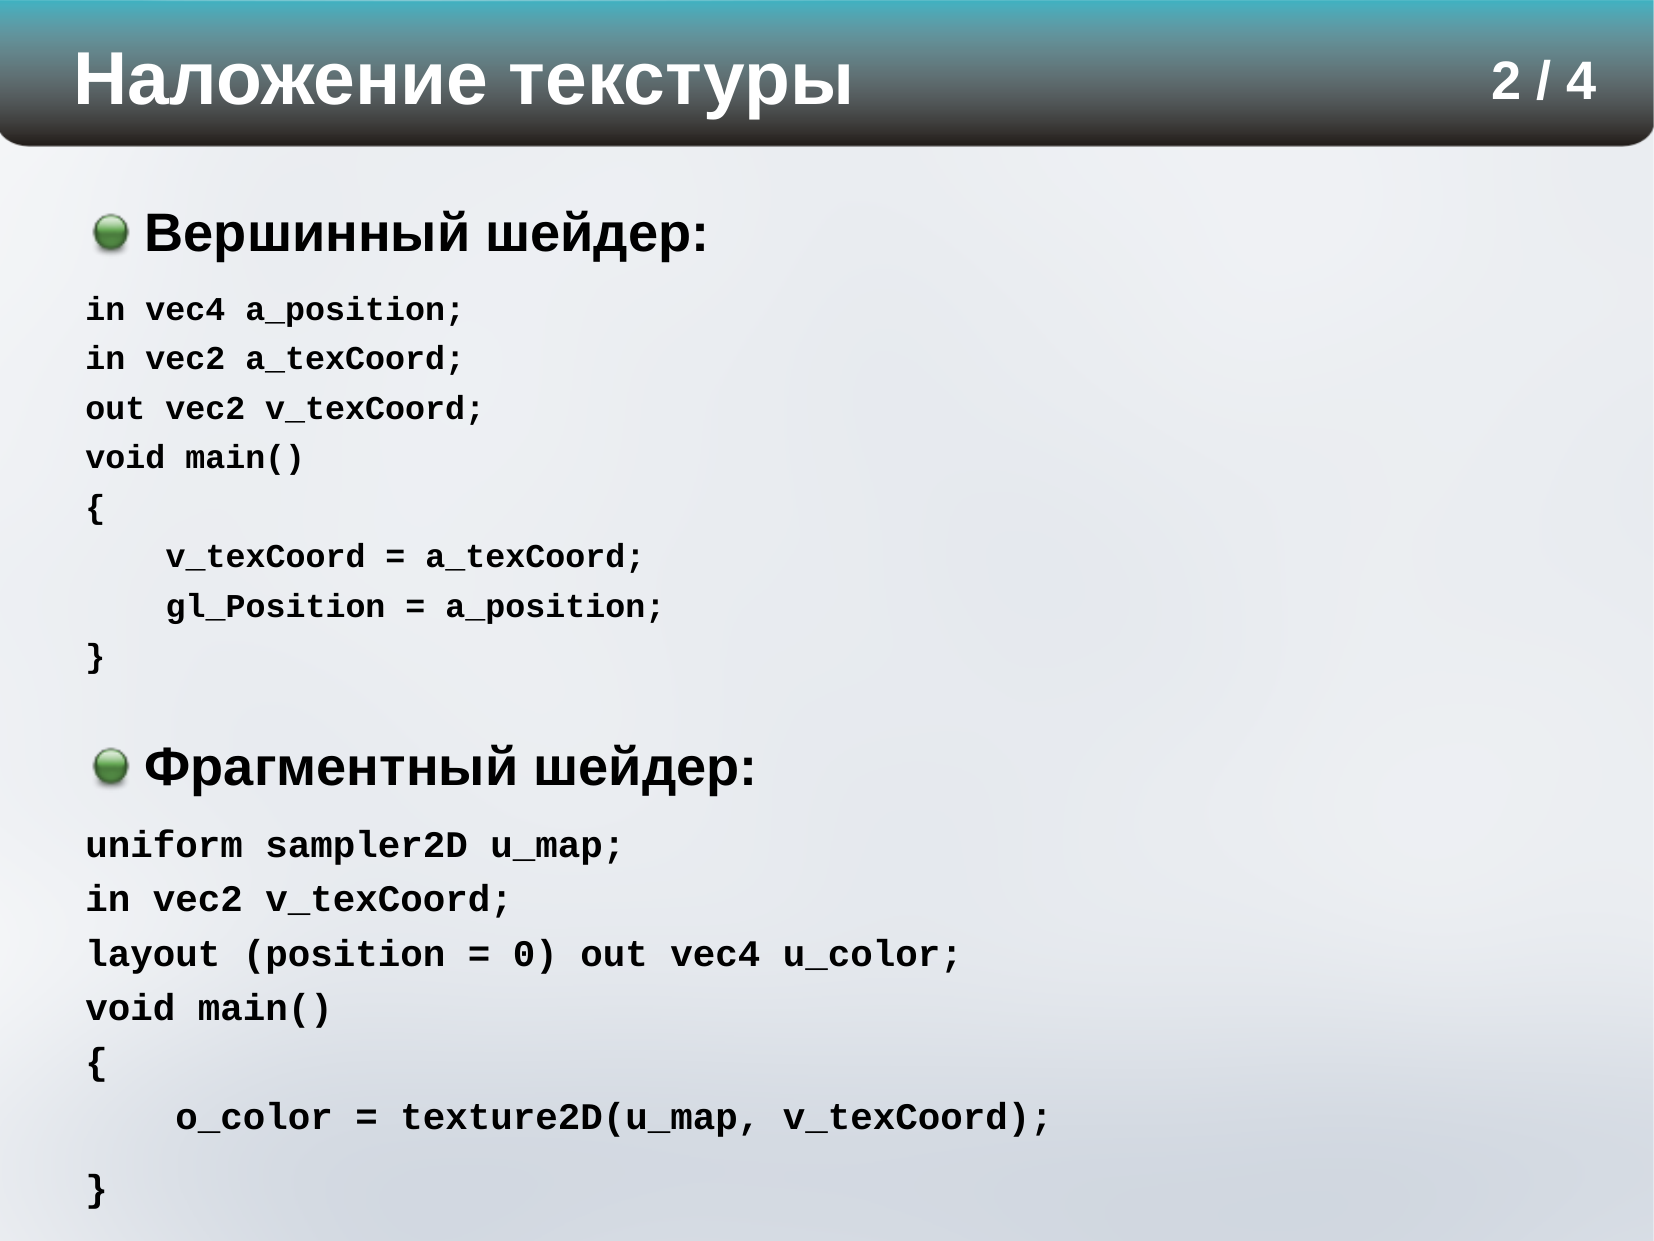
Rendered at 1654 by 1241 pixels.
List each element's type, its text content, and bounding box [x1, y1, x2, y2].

text_box <number> / 4 [1476, 42, 1654, 179]
picture [0, 0, 1654, 1241]
text_box Наложение текстуры [59, 29, 1182, 129]
text_box Вершинный шейдер: in vec4 a_position; in vec2 a_texCoord; out vec2 v_texCoord; void main() { v_texCoord = a_texCoord; gl_Position = a_position; } Фрагментный шейдер: uniform sampler2D u_map; in vec2 v_texCoord; layout (position = 0) out vec4 u_color; void main() { o_color = texture2D(u_map, v_texCoord); } [70, 195, 1625, 1220]
